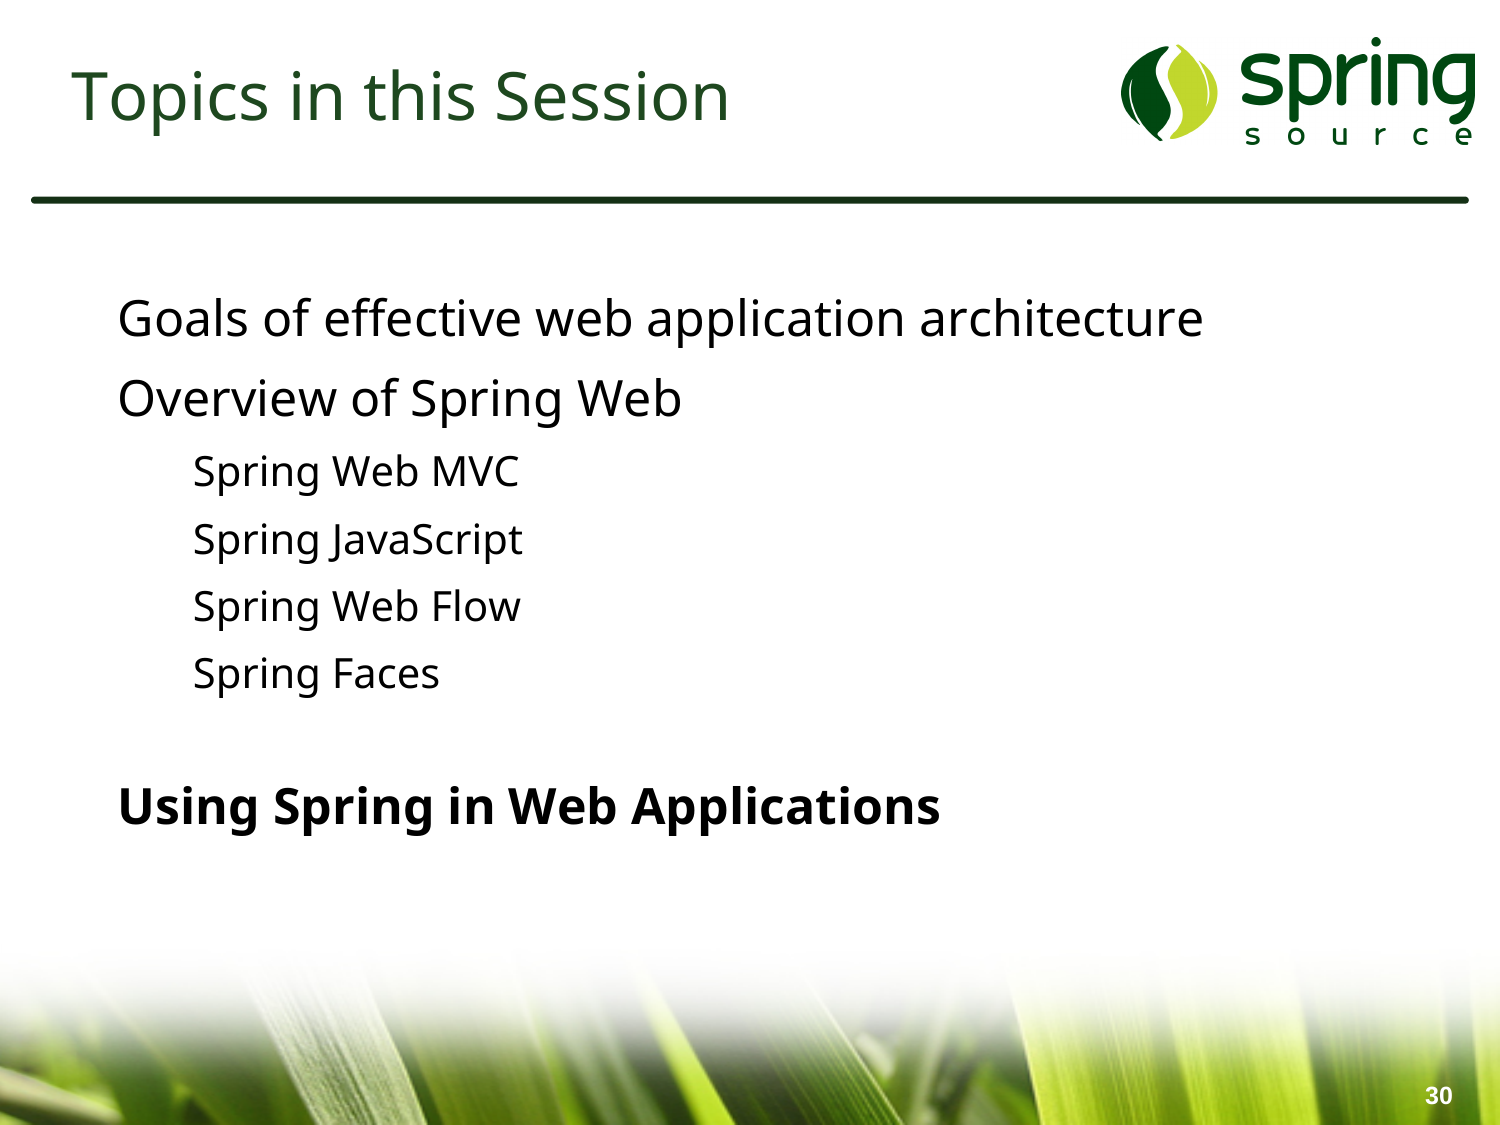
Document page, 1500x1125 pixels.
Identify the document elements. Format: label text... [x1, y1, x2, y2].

title Topics in this Session [56, 13, 1089, 176]
picture [1121, 37, 1475, 145]
list Goals of effective web application architecture Overview of Spring Web Spring Web MVC Spring JavaScript Spring Web Flow Spring Faces Using Spring in Web Applications [103, 275, 1394, 938]
picture [0, 944, 1500, 1125]
